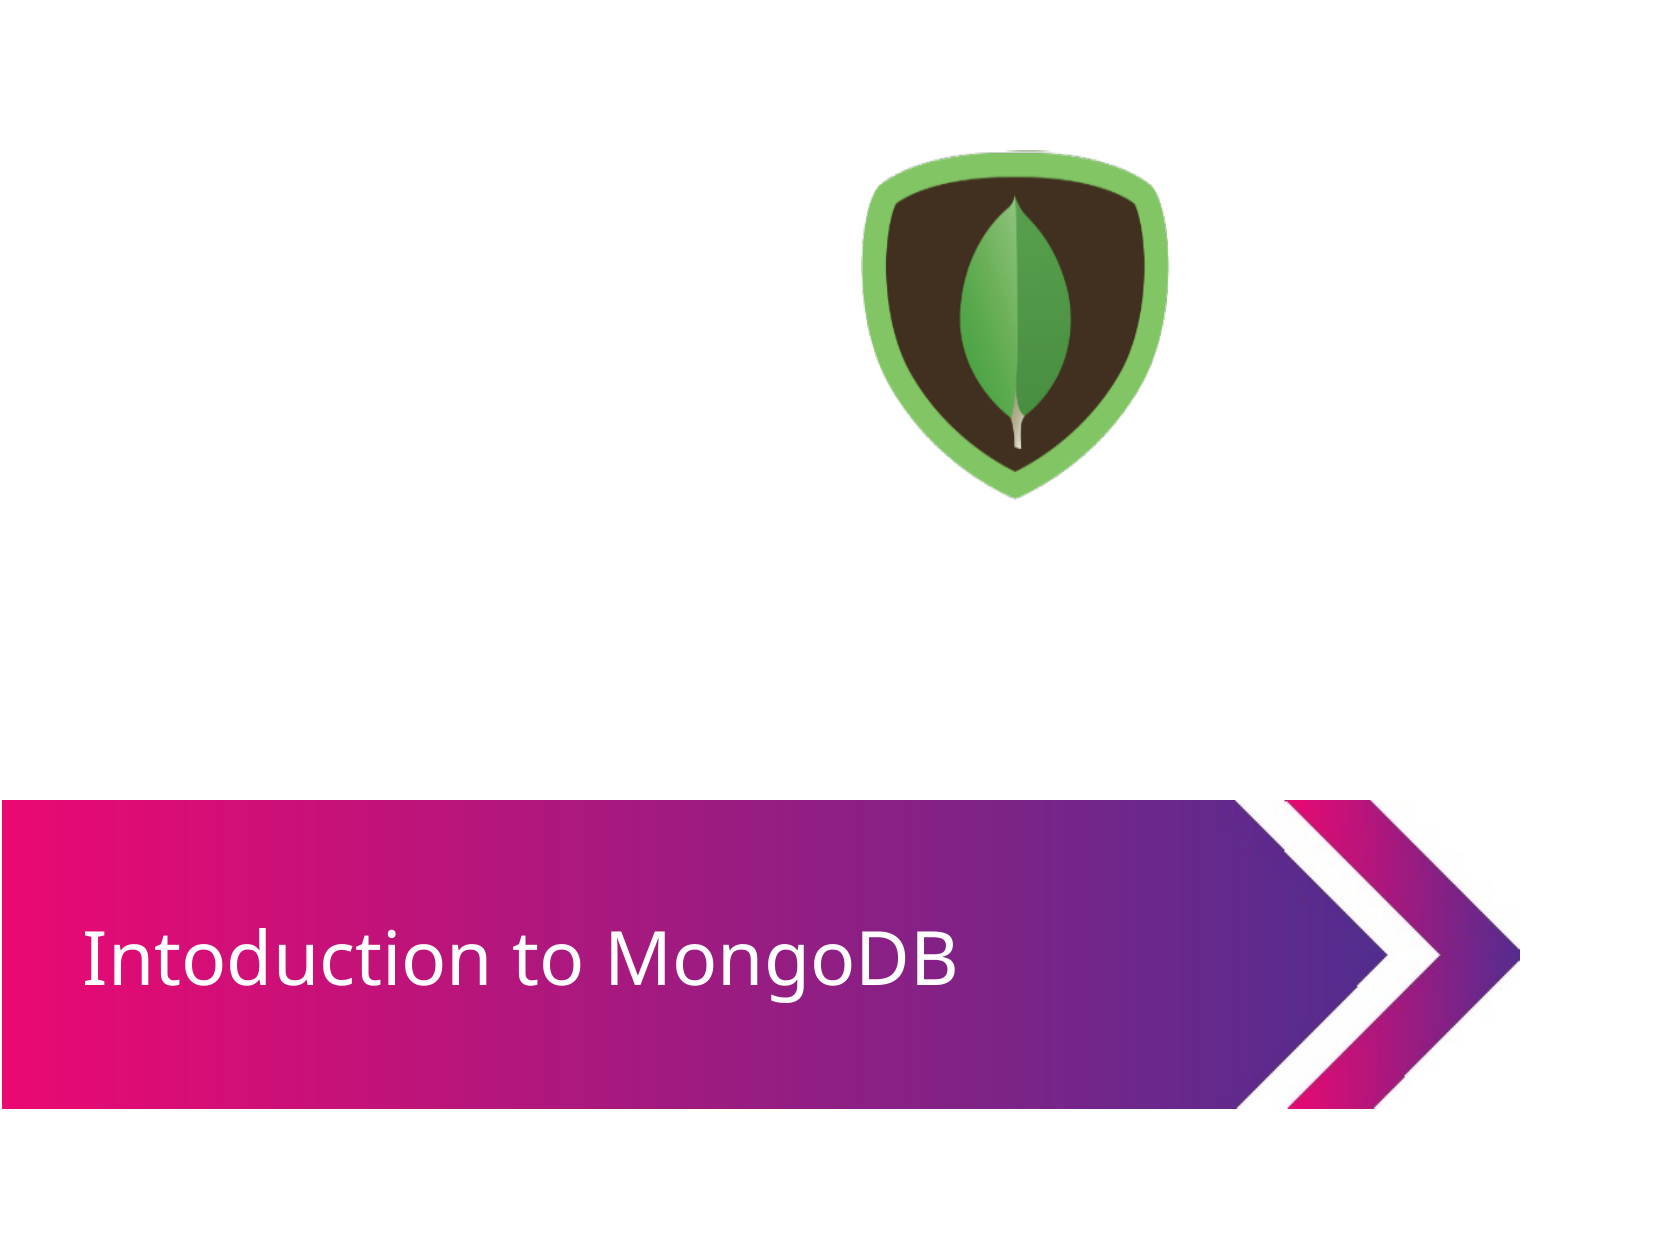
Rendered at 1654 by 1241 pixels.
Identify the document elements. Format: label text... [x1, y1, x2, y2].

picture [2, 800, 1520, 1109]
title Intoduction to MongoDB [82, 852, 1396, 1060]
picture [780, 149, 1246, 526]
